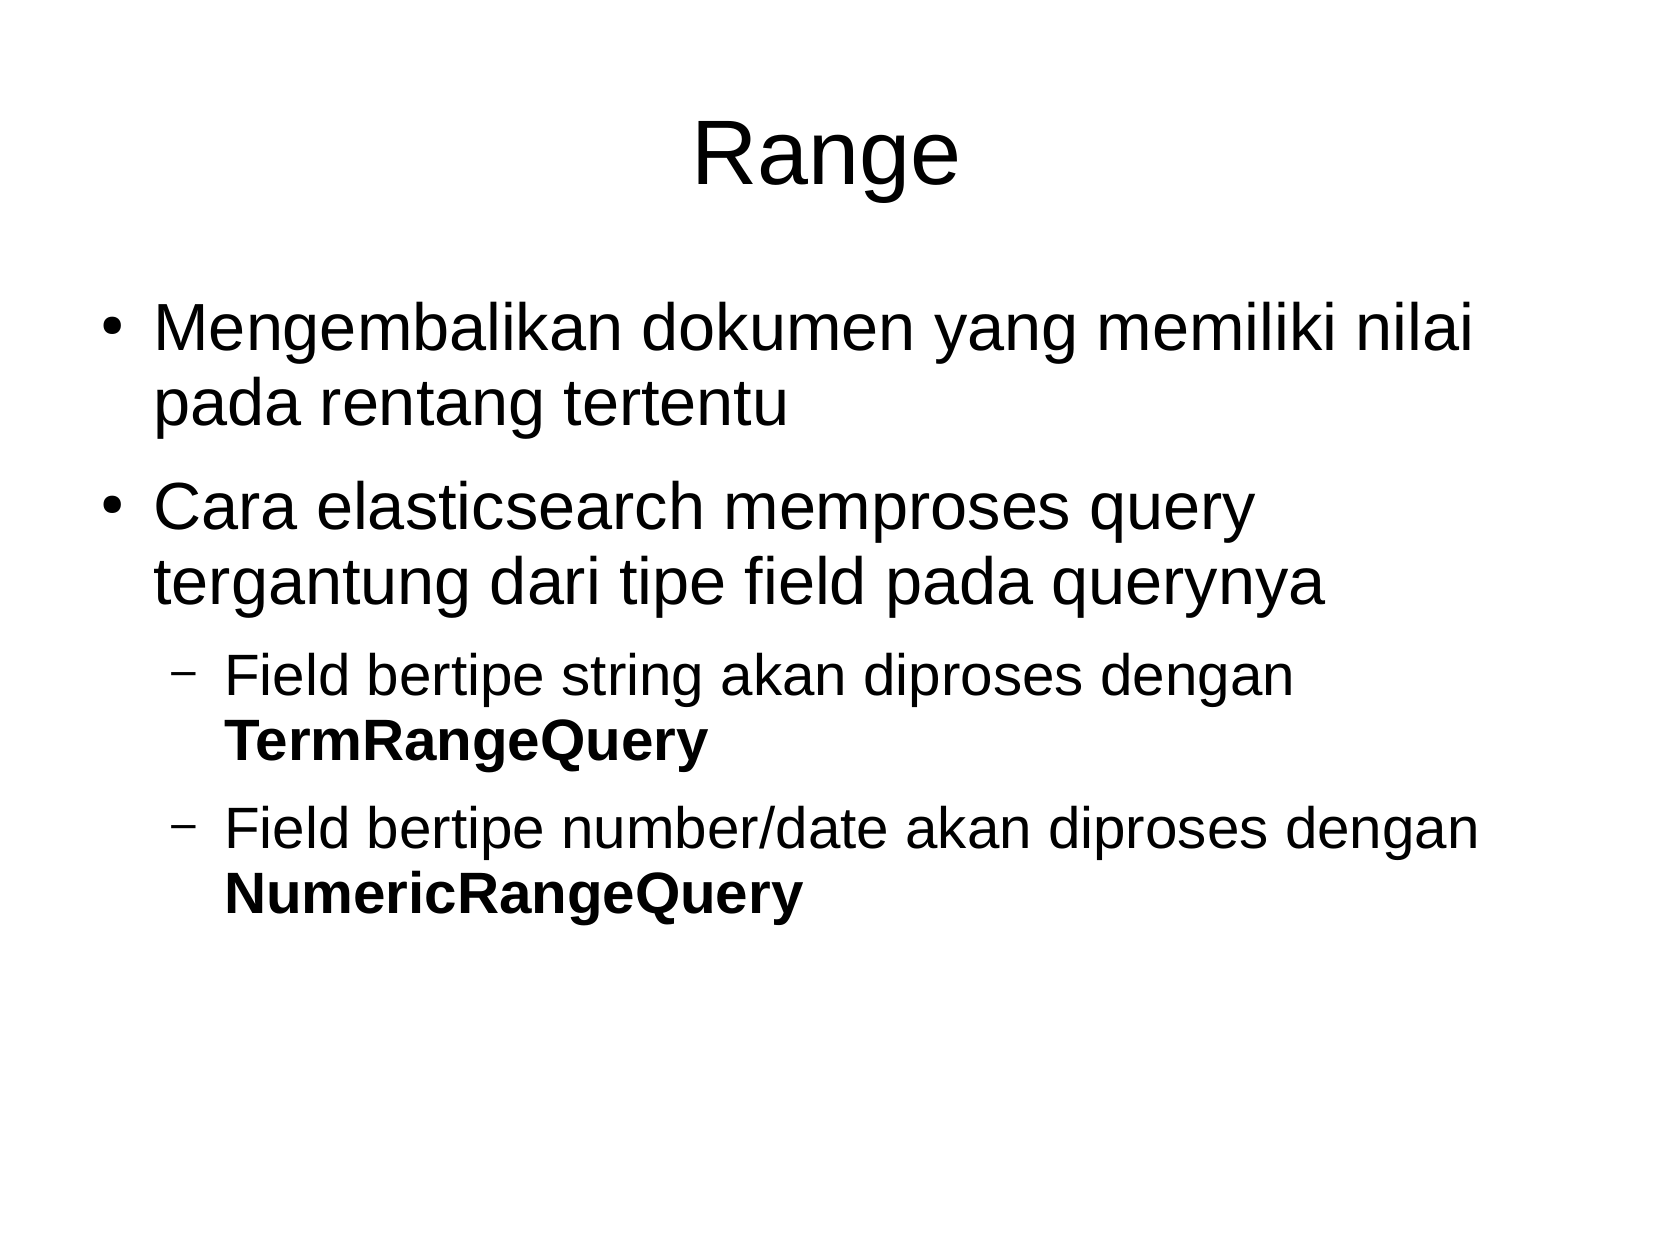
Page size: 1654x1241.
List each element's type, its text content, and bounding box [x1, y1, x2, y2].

title Range [82, 49, 1571, 257]
list Mengembalikan dokumen yang memiliki nilai pada rentang tertentu Cara elasticsearch memproses query tergantung dari tipe field pada querynya Field bertipe string akan diproses dengan TermRangeQuery Field bertipe number/date akan diproses dengan NumericRangeQuery [82, 290, 1571, 1010]
